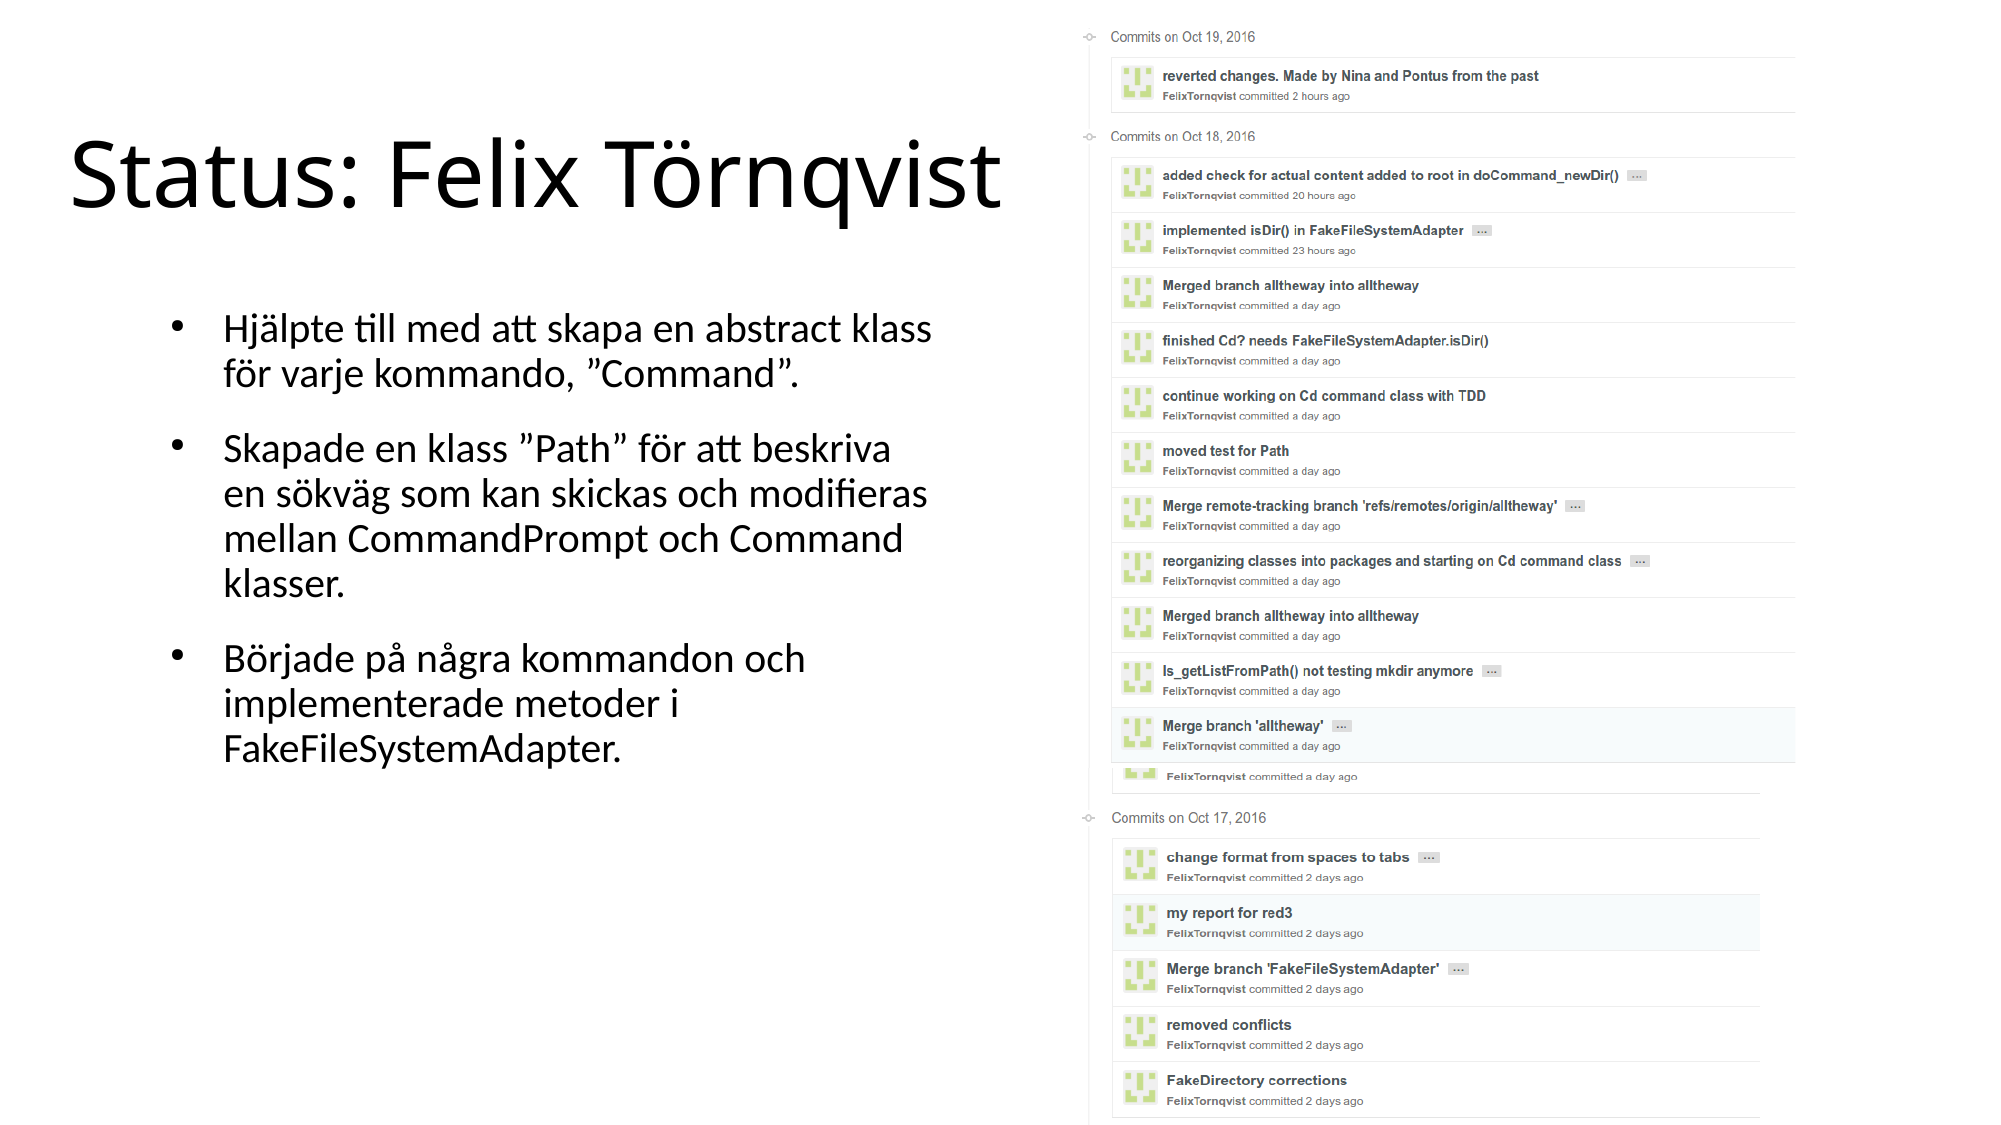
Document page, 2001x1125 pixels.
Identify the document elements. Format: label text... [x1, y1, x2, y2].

title Status: Felix Törnqvist [54, 61, 1063, 280]
picture [1039, 11, 1796, 1125]
list Hjälpte till med att skapa en abstract klass för varje kommando, ”Command”. Skapade en klass ”Path” för att beskriva en sökväg som kan skickas och modifieras mellan CommandPrompt och Command klasser. Började på några kommandon och implementerade metoder i FakeFileSystemAdapter. [137, 299, 949, 1014]
